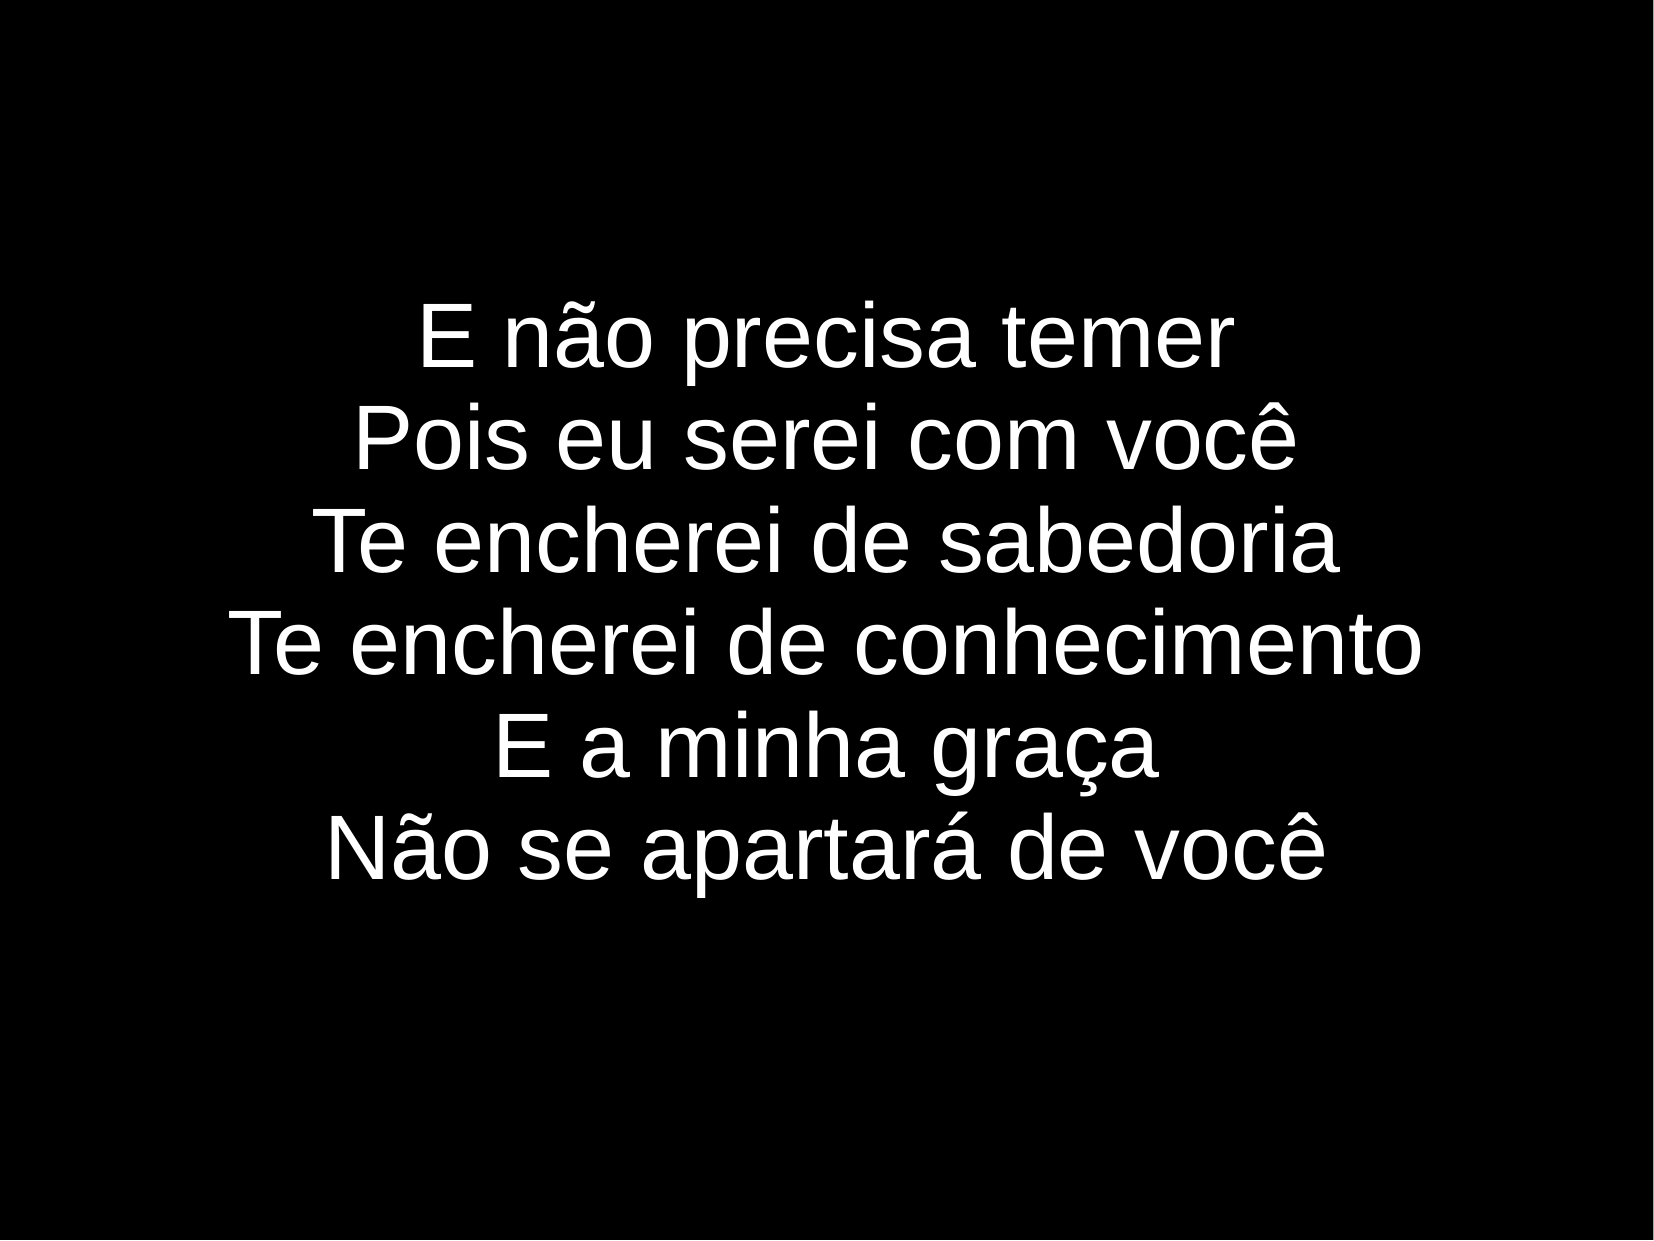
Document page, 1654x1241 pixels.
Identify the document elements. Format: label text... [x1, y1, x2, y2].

subtitle E não precisa temer Pois eu serei com você Te encherei de sabedoria Te encherei de conhecimento E a minha graça Não se apartará de você [82, 49, 1571, 1134]
